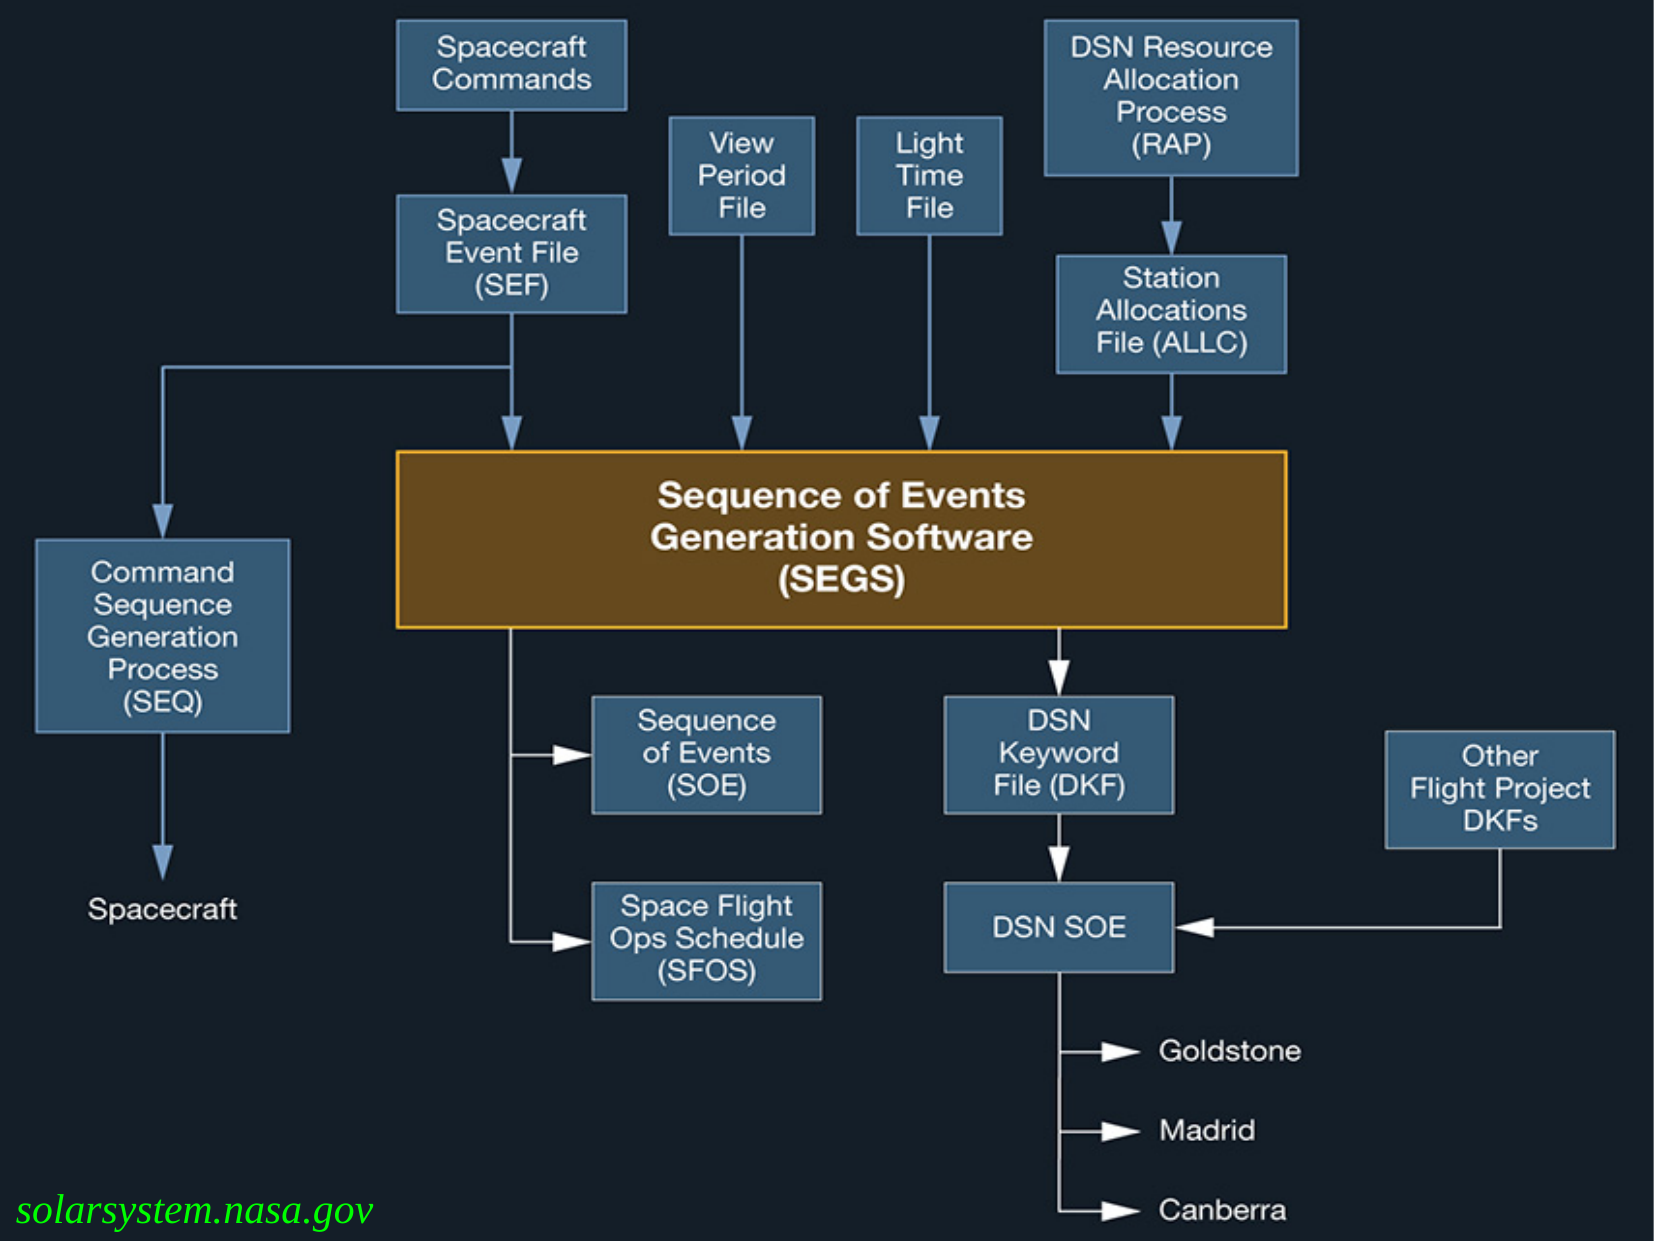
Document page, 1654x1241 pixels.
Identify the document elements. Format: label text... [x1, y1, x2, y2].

picture [0, 0, 1654, 1241]
text_box solarsystem.nasa.gov [1, 1179, 485, 1241]
